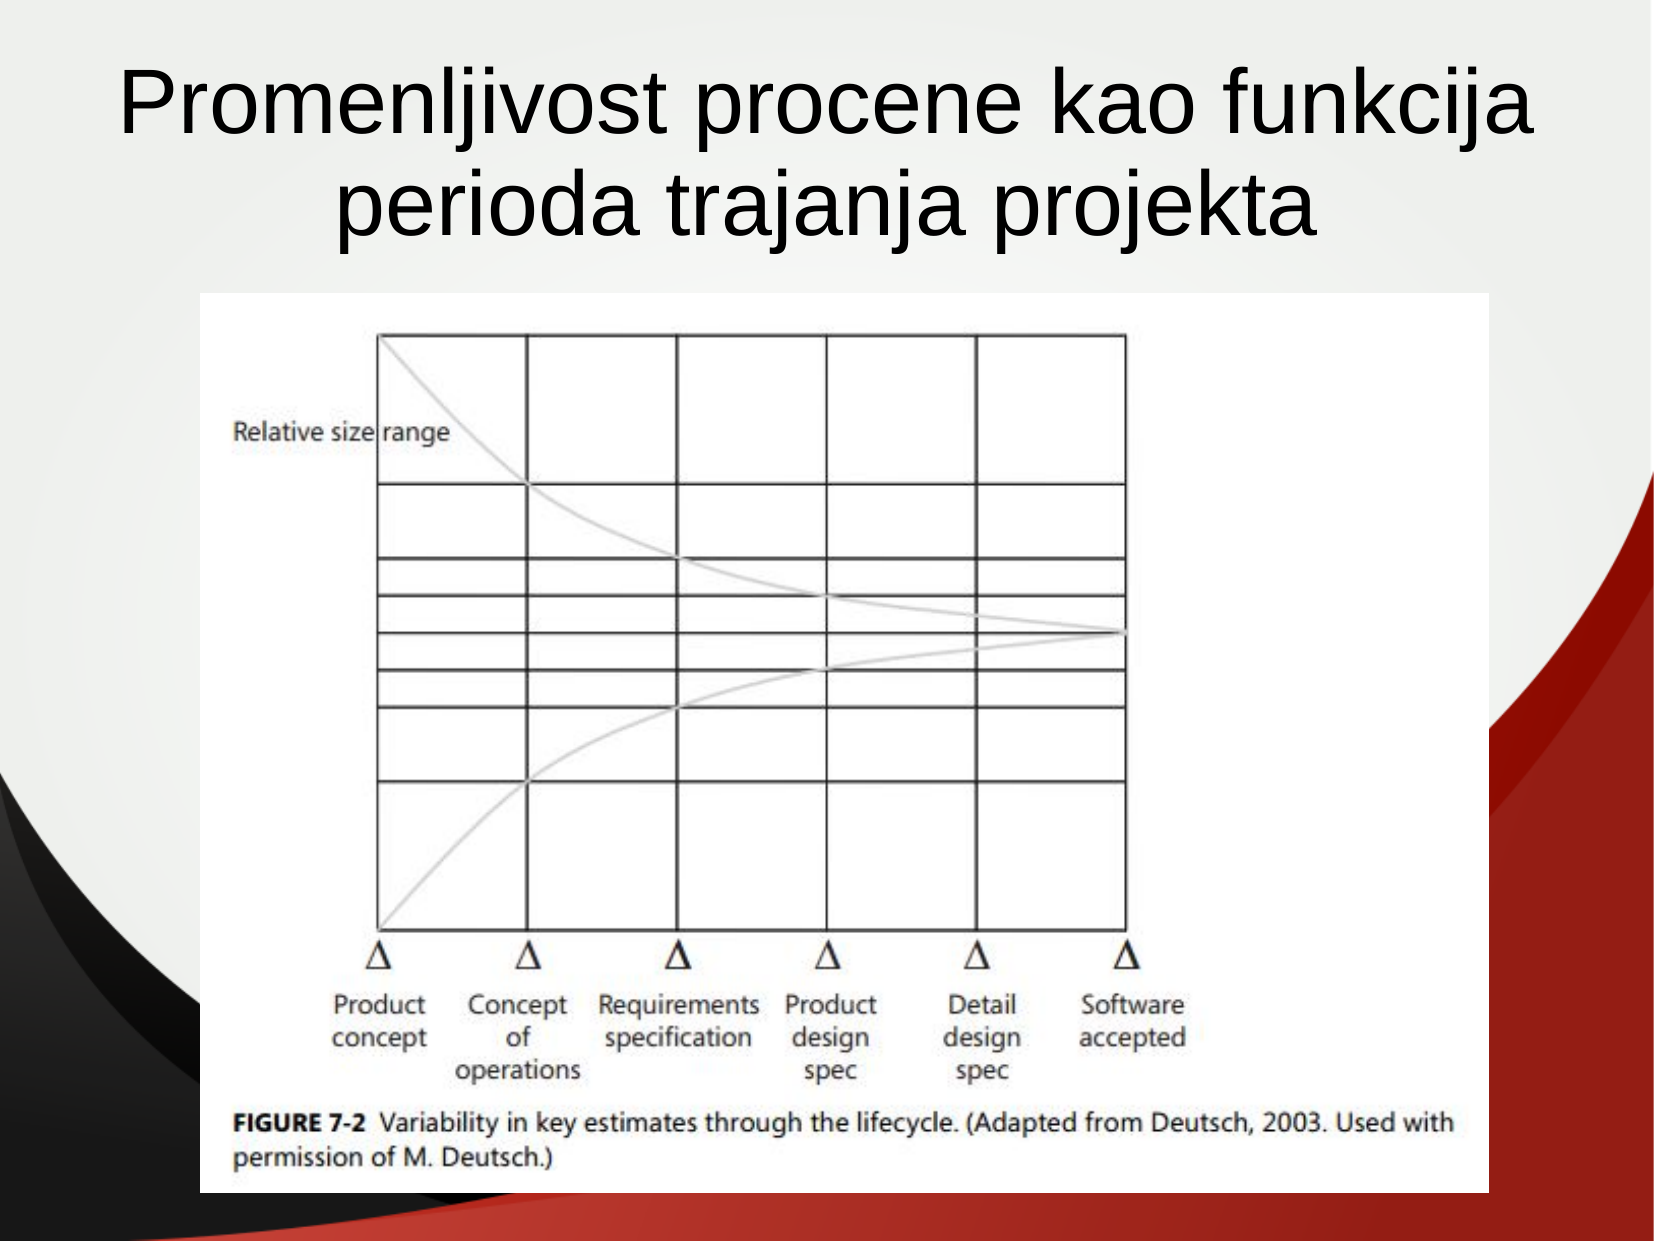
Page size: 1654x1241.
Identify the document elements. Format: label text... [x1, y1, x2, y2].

title Promenljivost procene kao funkcija perioda trajanja projekta [82, 49, 1571, 257]
picture [0, 0, 1654, 1241]
